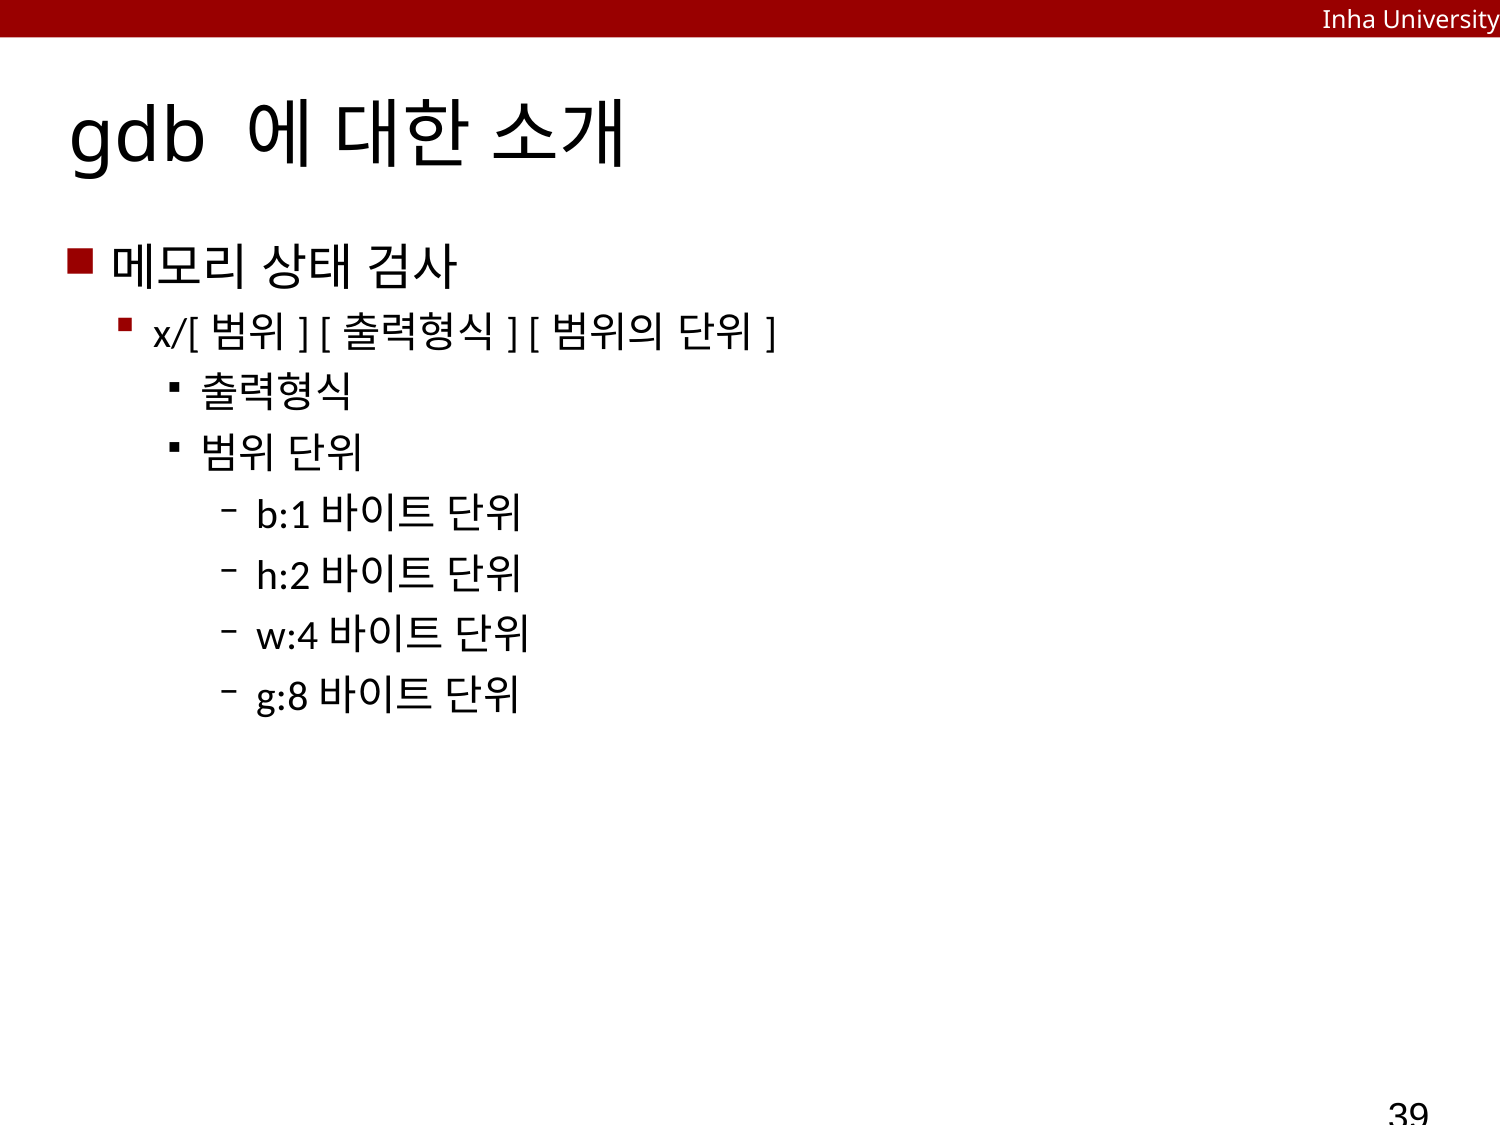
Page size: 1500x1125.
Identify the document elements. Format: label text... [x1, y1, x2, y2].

title gdb 에 대한 소개 [62, 41, 1438, 221]
list 메모리 상태 검사 x/[범위] [출력형식] [범위의 단위] 출력형식 범위 단위 b:1바이트 단위 h:2바이트 단위 w:4바이트 단위 g:8바이트 단위 [62, 229, 1438, 1050]
text_box Inha University [1322, 3, 1500, 33]
text_box [0, 0, 1500, 38]
